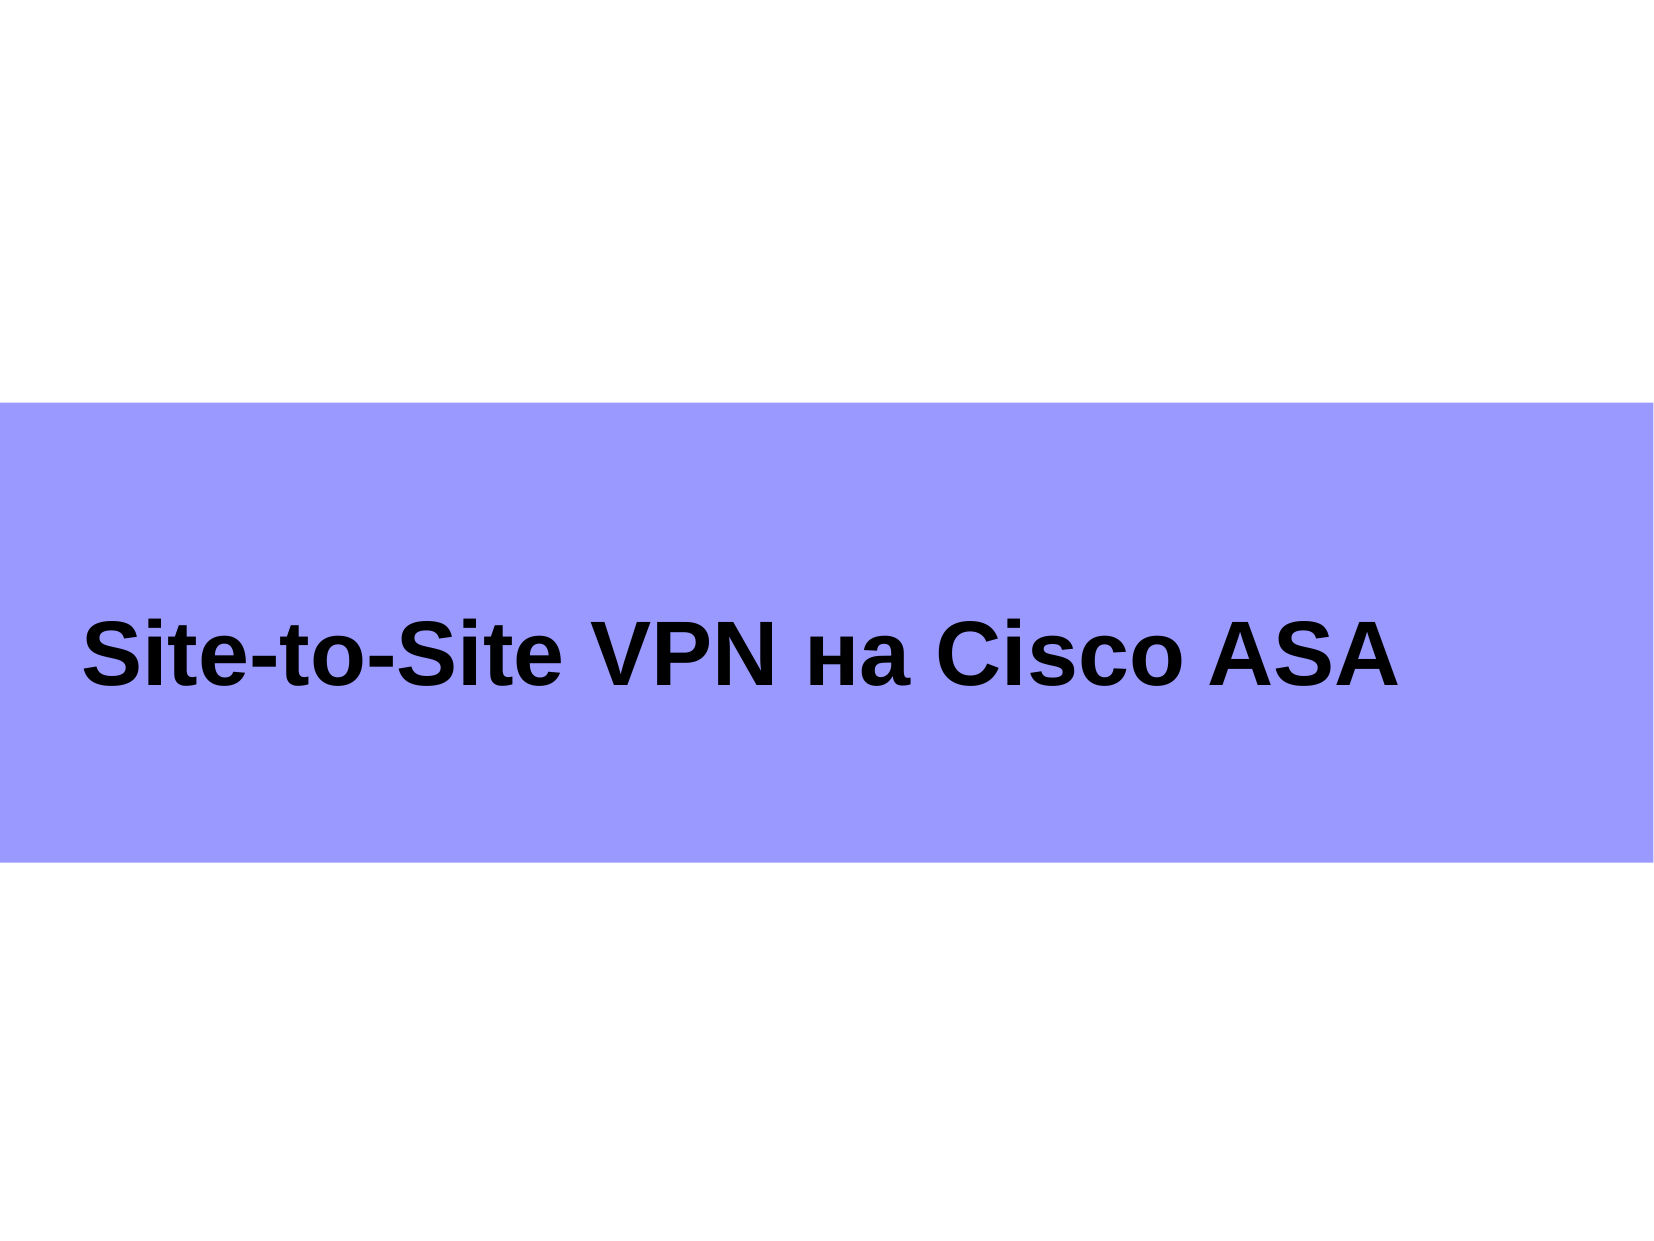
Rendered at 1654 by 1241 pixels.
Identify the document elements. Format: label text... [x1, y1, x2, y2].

text_box Site-to-Site VPN на Cisco ASA [67, 600, 1530, 772]
